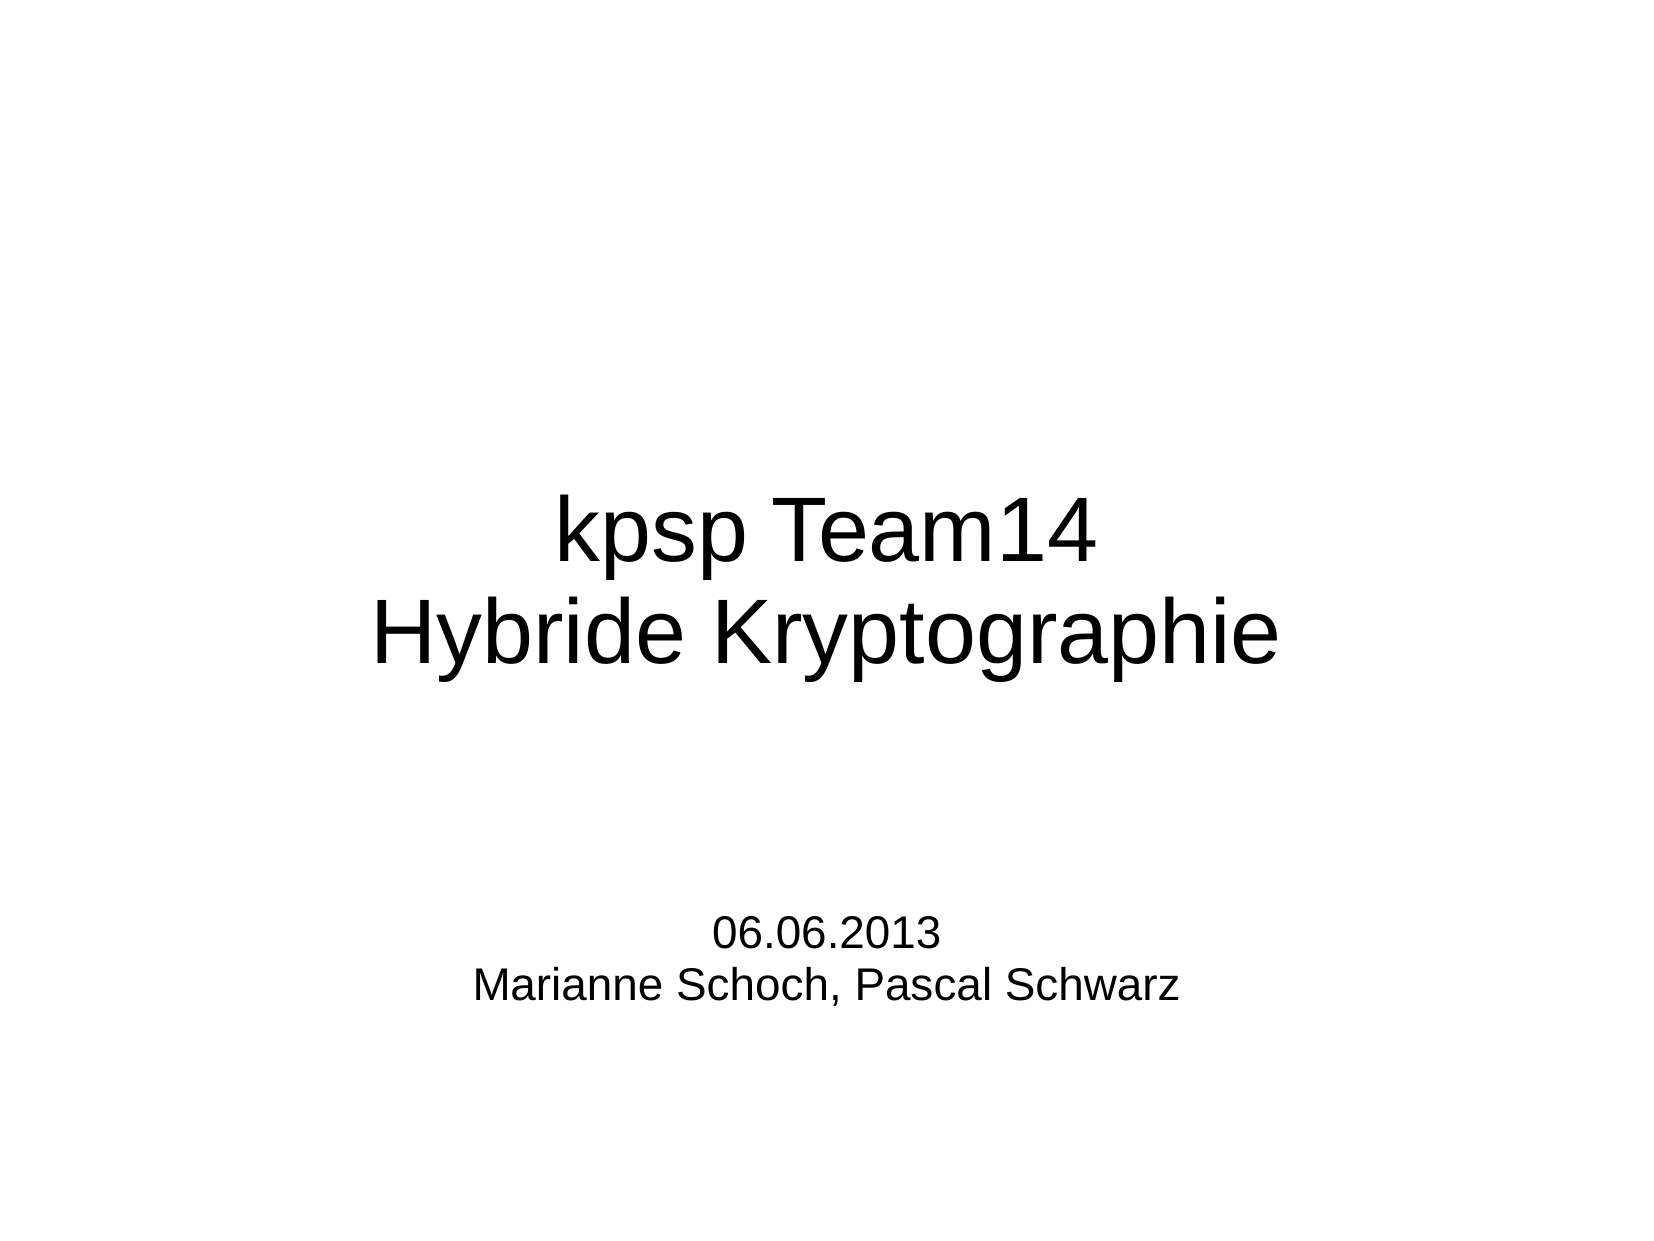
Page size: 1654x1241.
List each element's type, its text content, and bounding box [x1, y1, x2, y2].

subtitle kpsp Team14 Hybride Kryptographie 06.06.2013 Marianne Schoch, Pascal Schwarz [82, 48, 1571, 1011]
